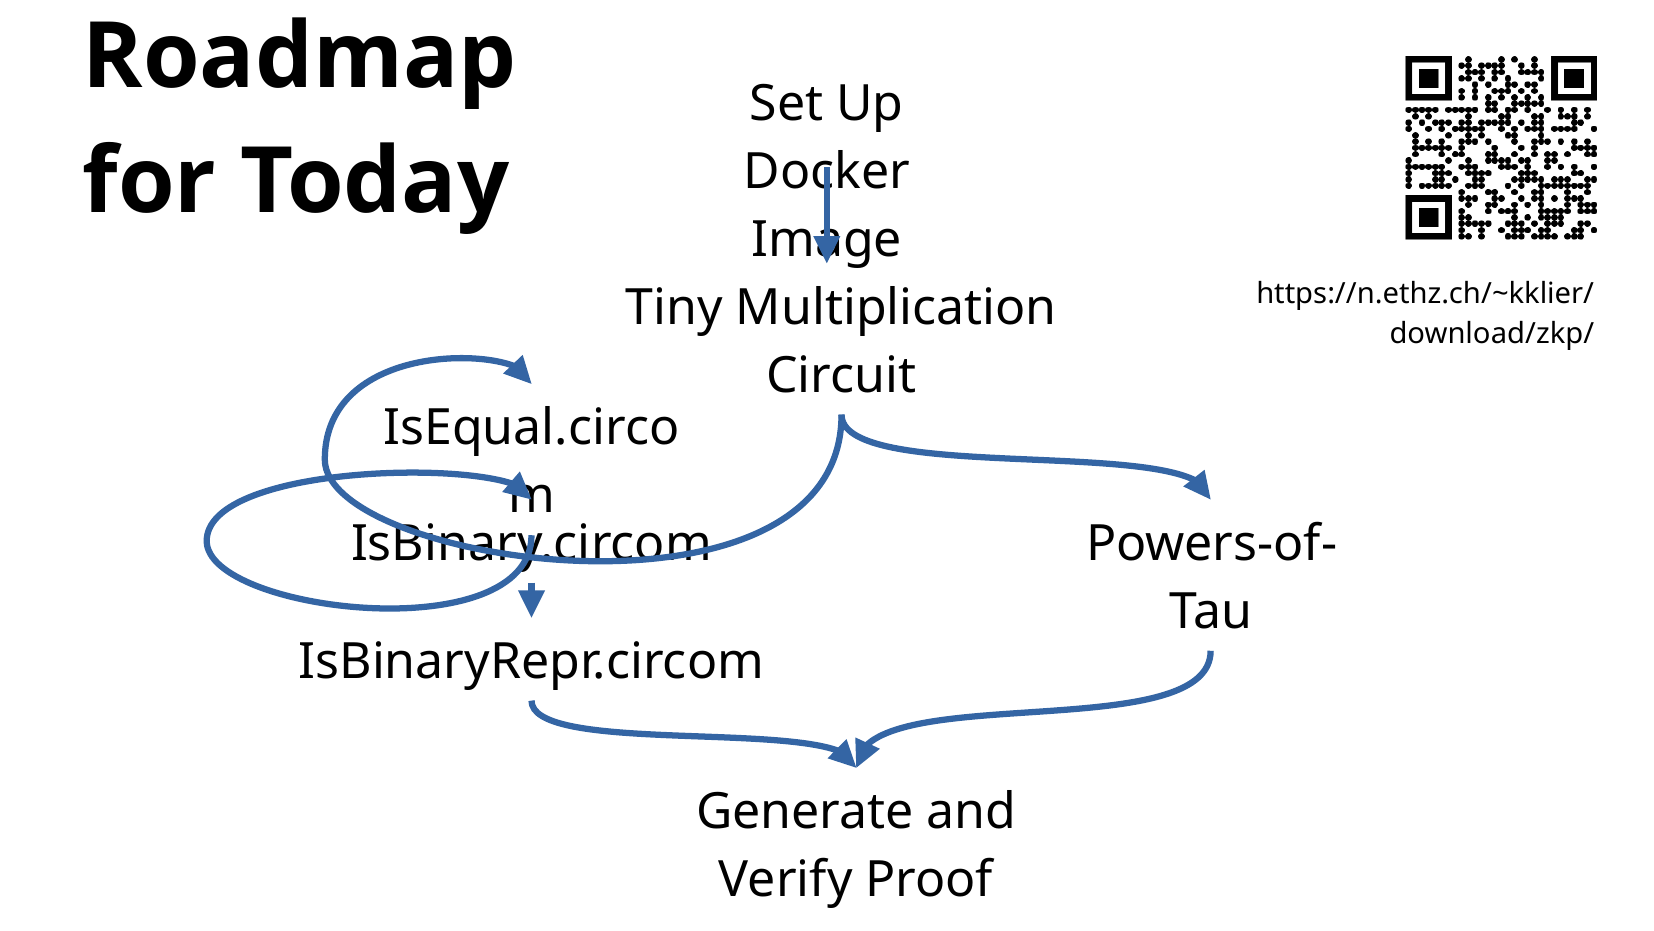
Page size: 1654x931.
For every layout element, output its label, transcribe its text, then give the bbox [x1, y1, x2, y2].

text_box Powers-of-Tau [1033, 499, 1388, 562]
text_box IsBinary.circom [236, 499, 521, 562]
text_box Generate and Verify Proof [679, 767, 1034, 877]
picture [1377, 29, 1625, 266]
text_box Tiny Multiplication Circuit [590, 263, 1093, 325]
list https://n.ethz.ch/~kklier/download/zkp/ [1181, 272, 1595, 355]
text_box IsBinaryRepr.circom [236, 617, 827, 680]
text_box IsBinary.circom [356, 499, 802, 558]
text_box Set Up Docker Image [650, 59, 1004, 168]
text_box IsEqual.circom [354, 383, 709, 446]
text_box IsBinary.circom [662, 499, 827, 562]
title Roadmap for Today [82, 37, 650, 193]
